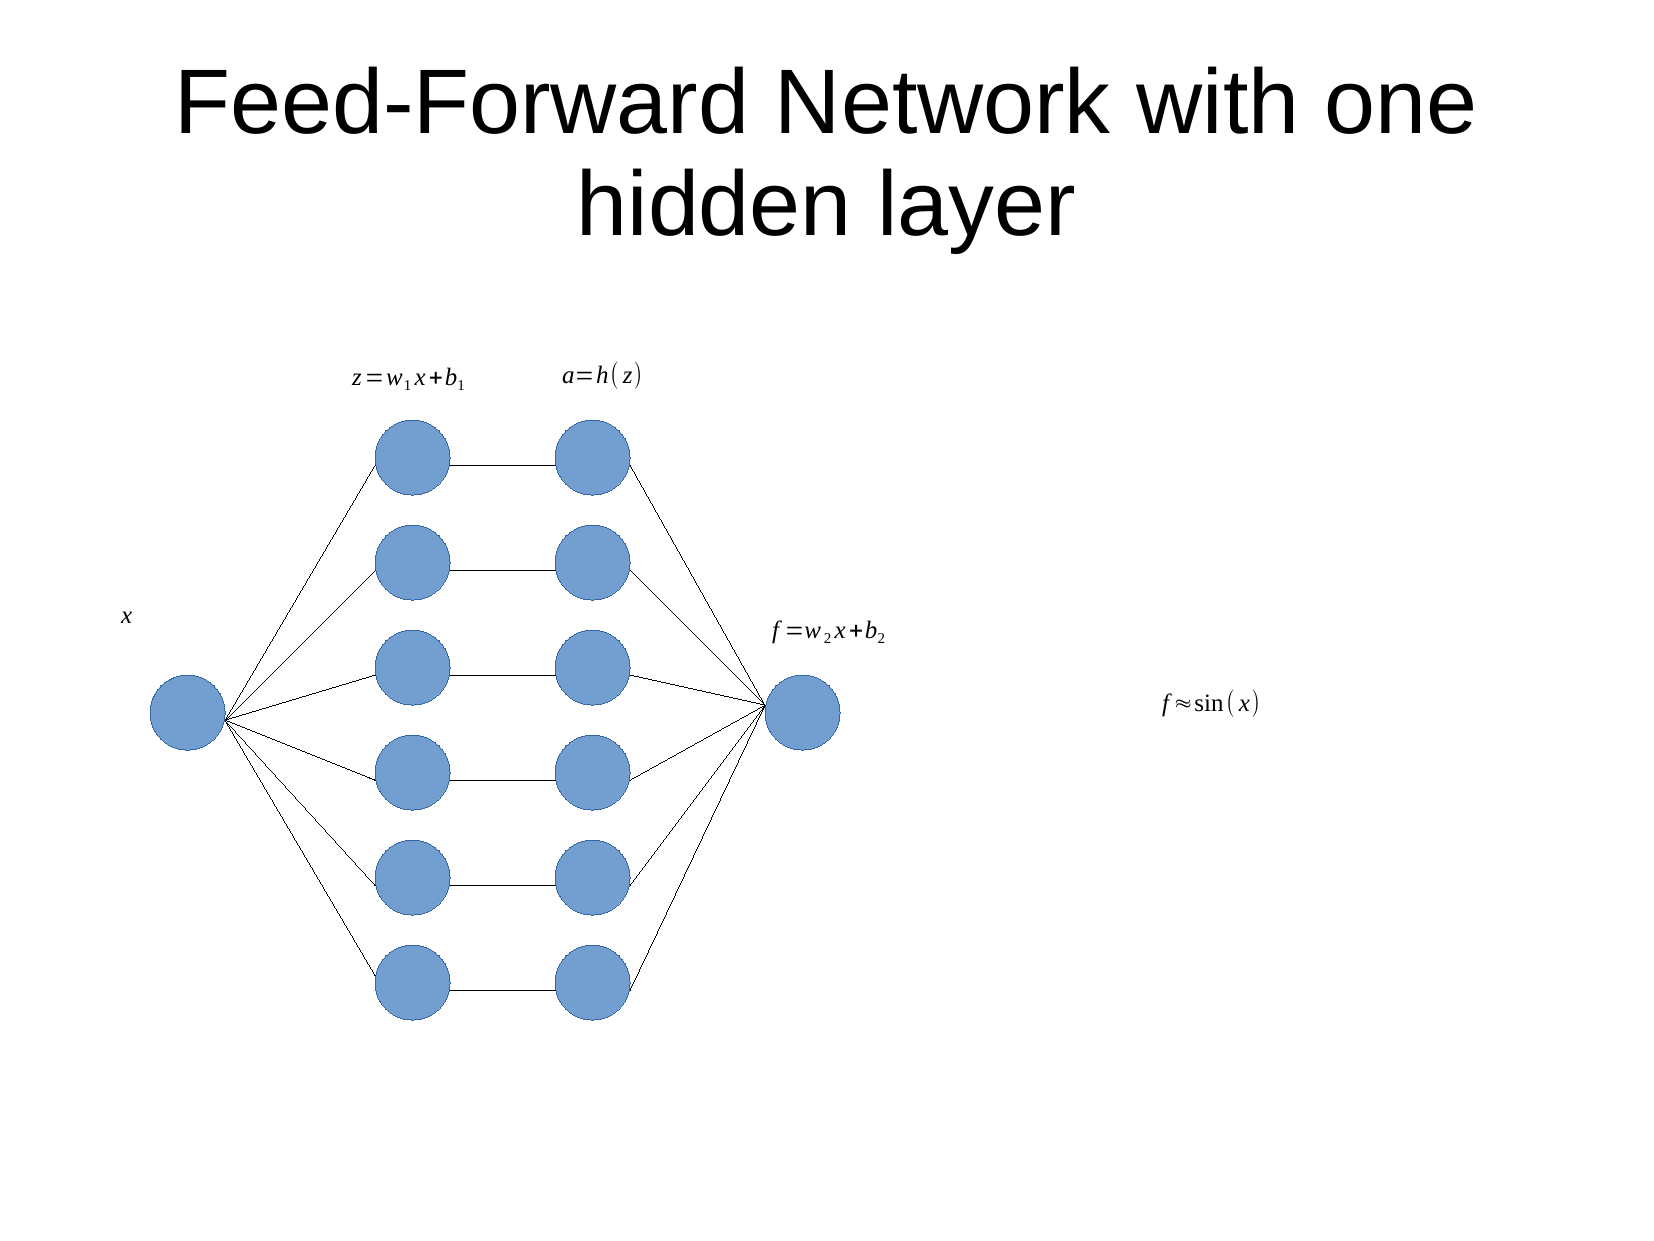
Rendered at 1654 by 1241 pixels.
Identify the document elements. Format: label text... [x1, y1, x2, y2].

text_box [555, 525, 631, 601]
chart [1155, 688, 1266, 719]
chart [765, 614, 892, 647]
text_box [375, 735, 451, 811]
text_box [555, 840, 631, 916]
text_box [375, 840, 451, 916]
text_box [765, 675, 841, 751]
text_box [555, 735, 631, 811]
chart [113, 600, 140, 628]
text_box [375, 630, 451, 706]
title Feed-Forward Network with one hidden layer [82, 49, 1571, 257]
text_box [375, 525, 451, 601]
text_box [375, 945, 451, 1021]
chart [555, 359, 649, 391]
text_box [555, 420, 631, 496]
text_box [375, 420, 451, 496]
chart [345, 362, 472, 394]
text_box [150, 675, 226, 751]
text_box [555, 945, 631, 1021]
text_box [555, 630, 631, 706]
